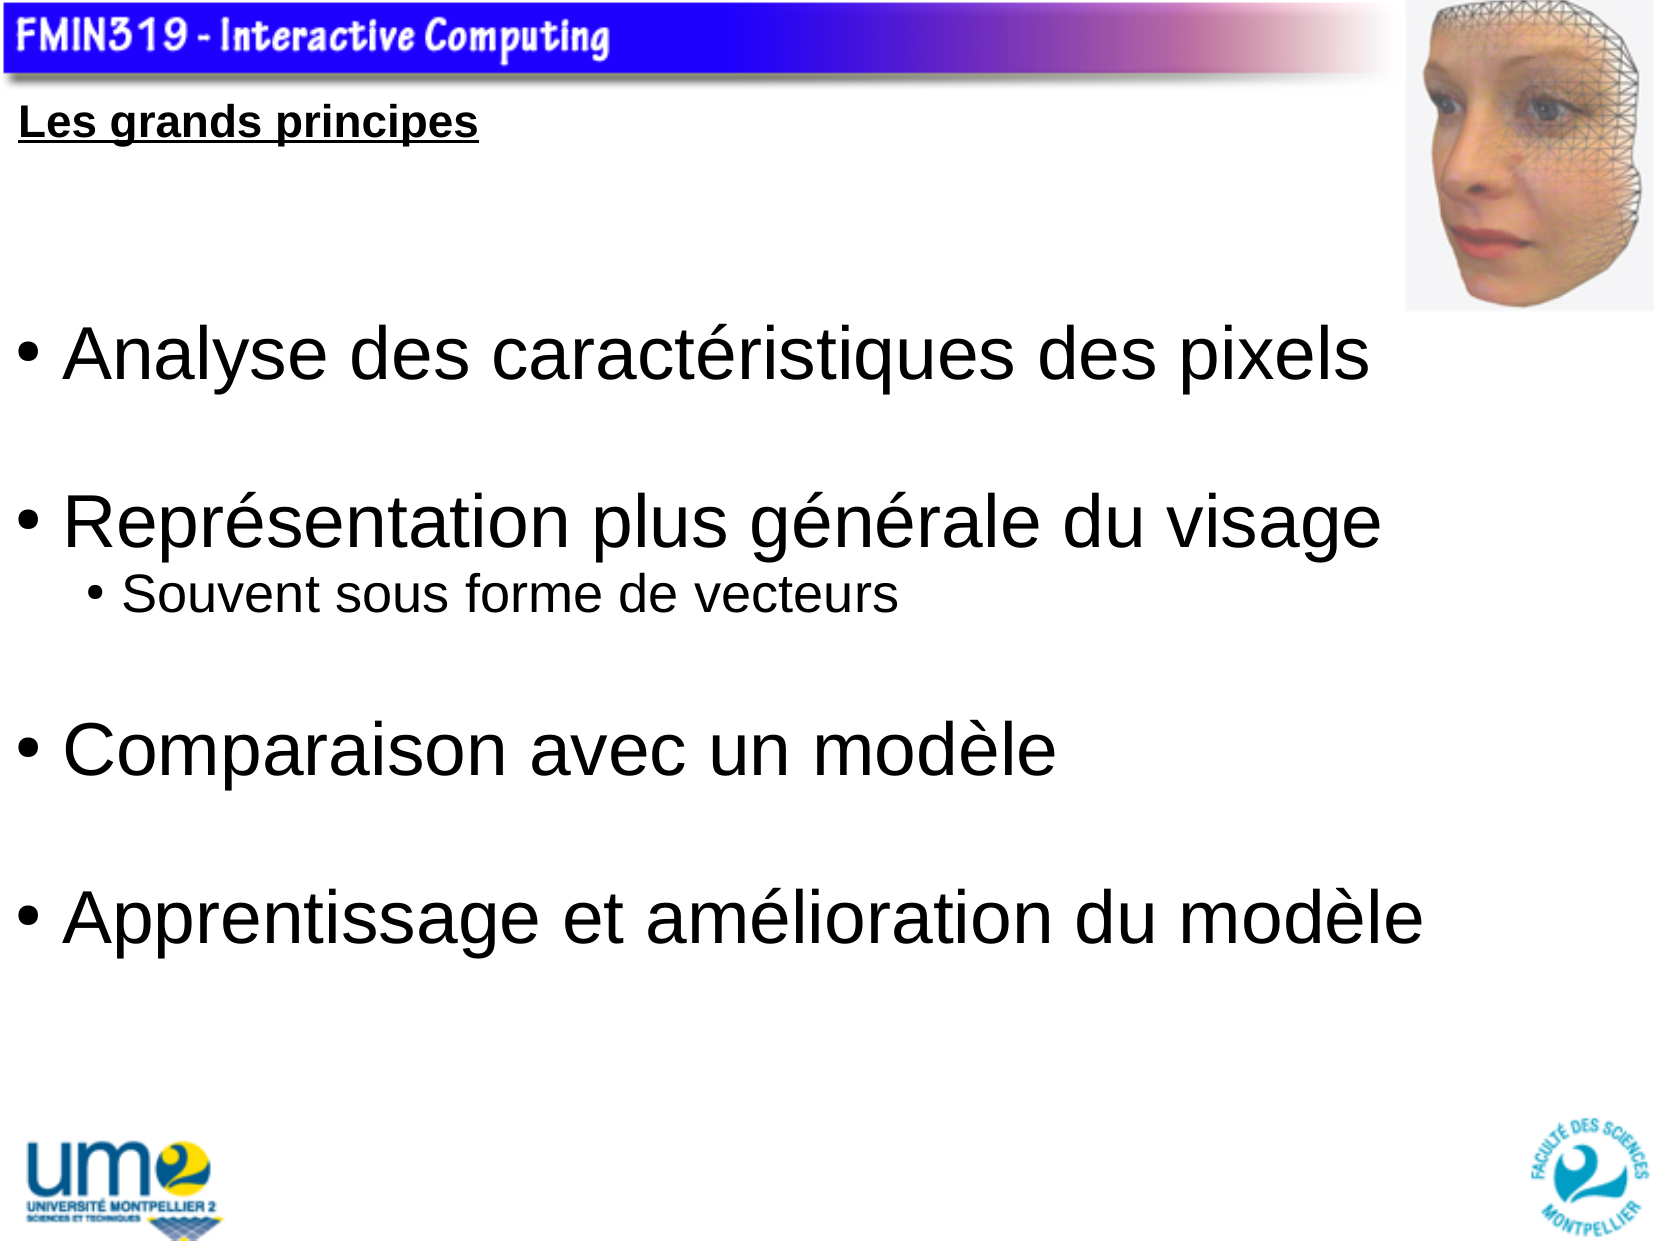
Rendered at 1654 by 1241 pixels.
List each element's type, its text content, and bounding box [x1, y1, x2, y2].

text_box Analyse des caractéristiques des pixels Représentation plus générale du visage Souvent sous forme de vecteurs Comparaison avec un modèle Apprentissage et amélioration du modèle [0, 304, 1654, 968]
picture [0, 968, 1654, 1241]
text_box Les grands principes [3, 88, 1654, 304]
picture [0, 0, 1654, 304]
